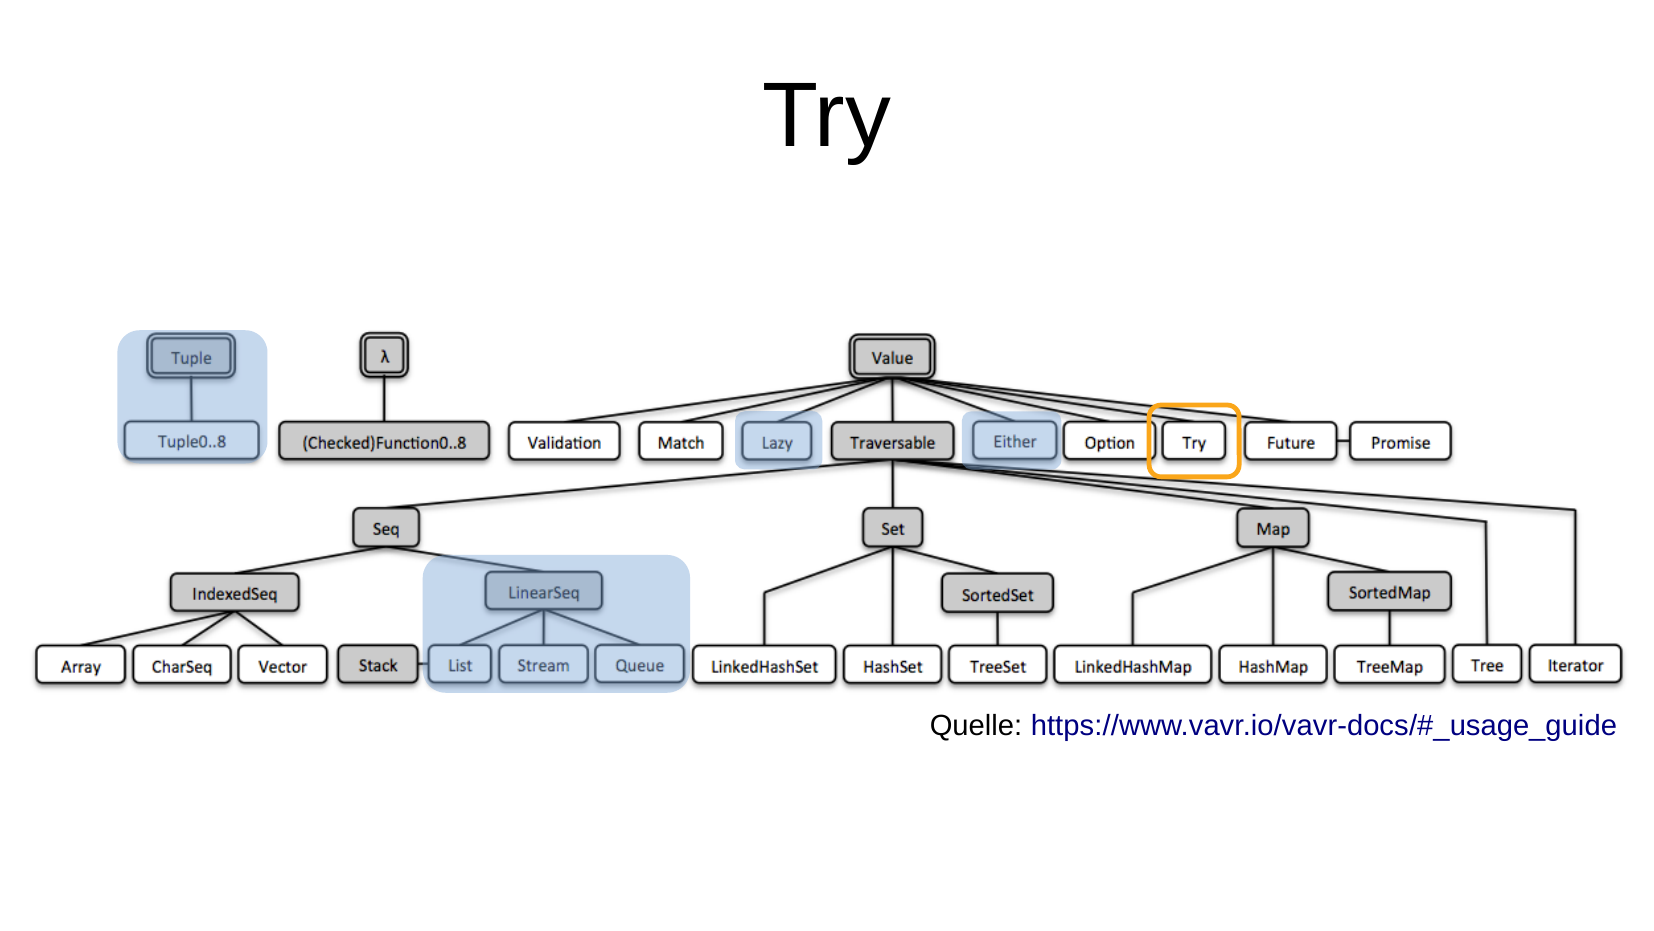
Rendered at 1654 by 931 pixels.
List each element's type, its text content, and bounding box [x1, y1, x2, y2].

text_box [961, 411, 1062, 470]
text_box [735, 411, 823, 470]
picture [26, 323, 1632, 702]
text_box Quelle: https://www.vavr.io/vavr-docs/#_usage_guide [915, 701, 1636, 750]
title Try [82, 37, 1571, 193]
text_box [422, 554, 691, 693]
text_box [117, 330, 268, 464]
